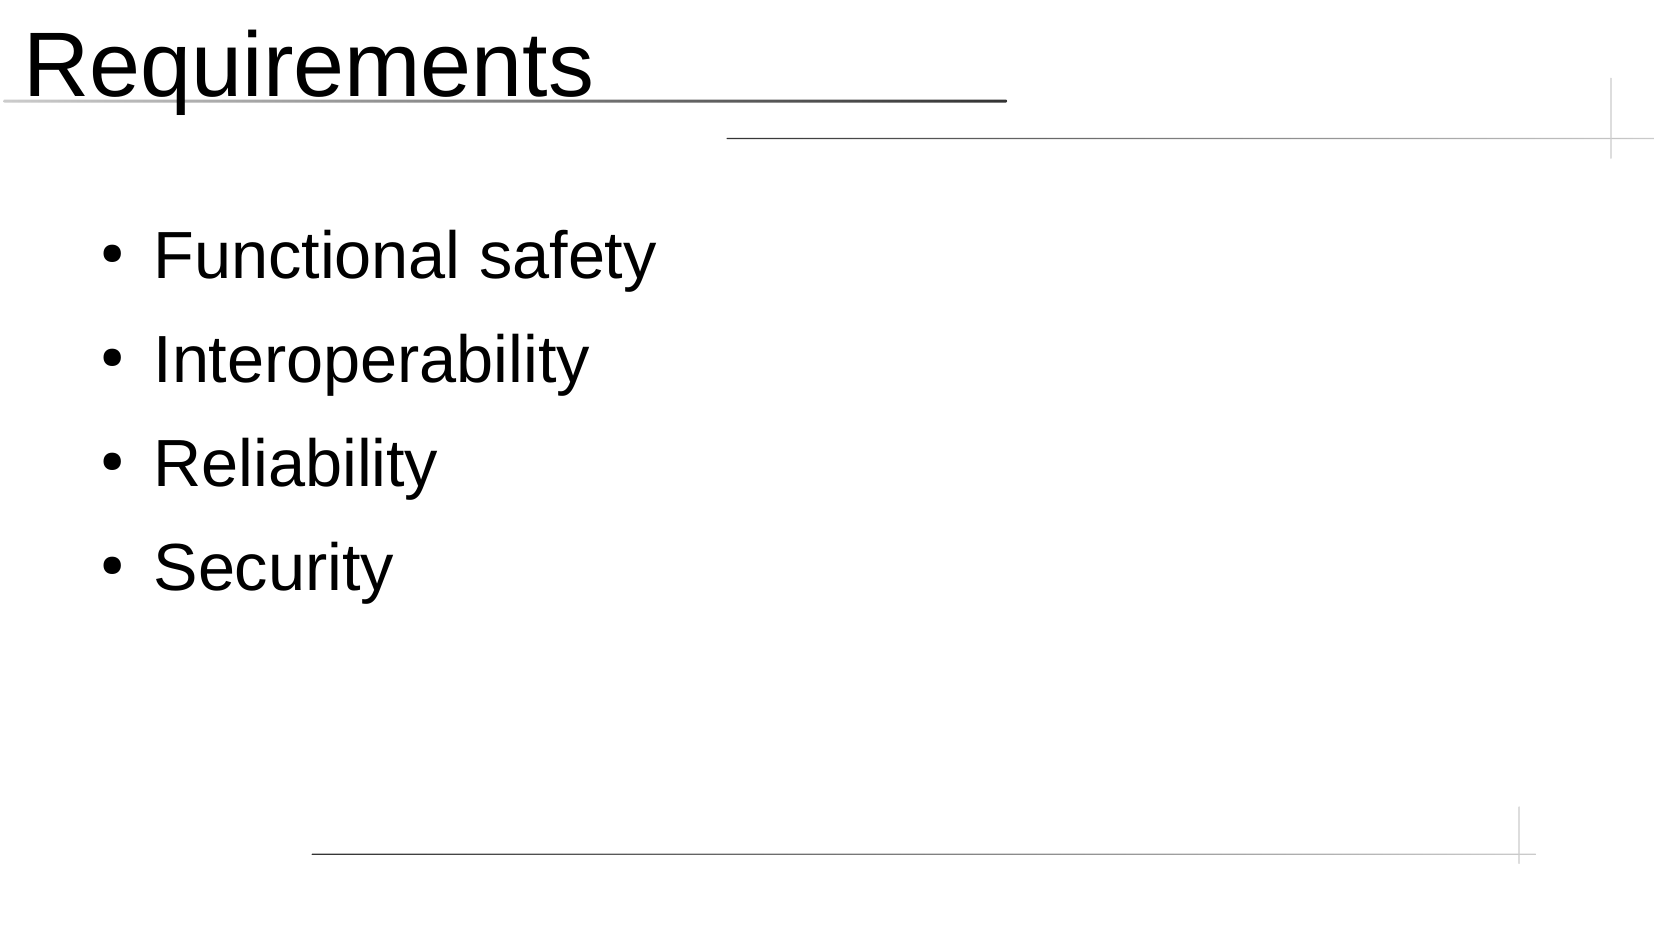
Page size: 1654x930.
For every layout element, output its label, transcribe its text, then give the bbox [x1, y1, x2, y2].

title Requirements [23, 11, 1588, 119]
list Functional safety Interoperability Reliability Security [82, 217, 1571, 757]
